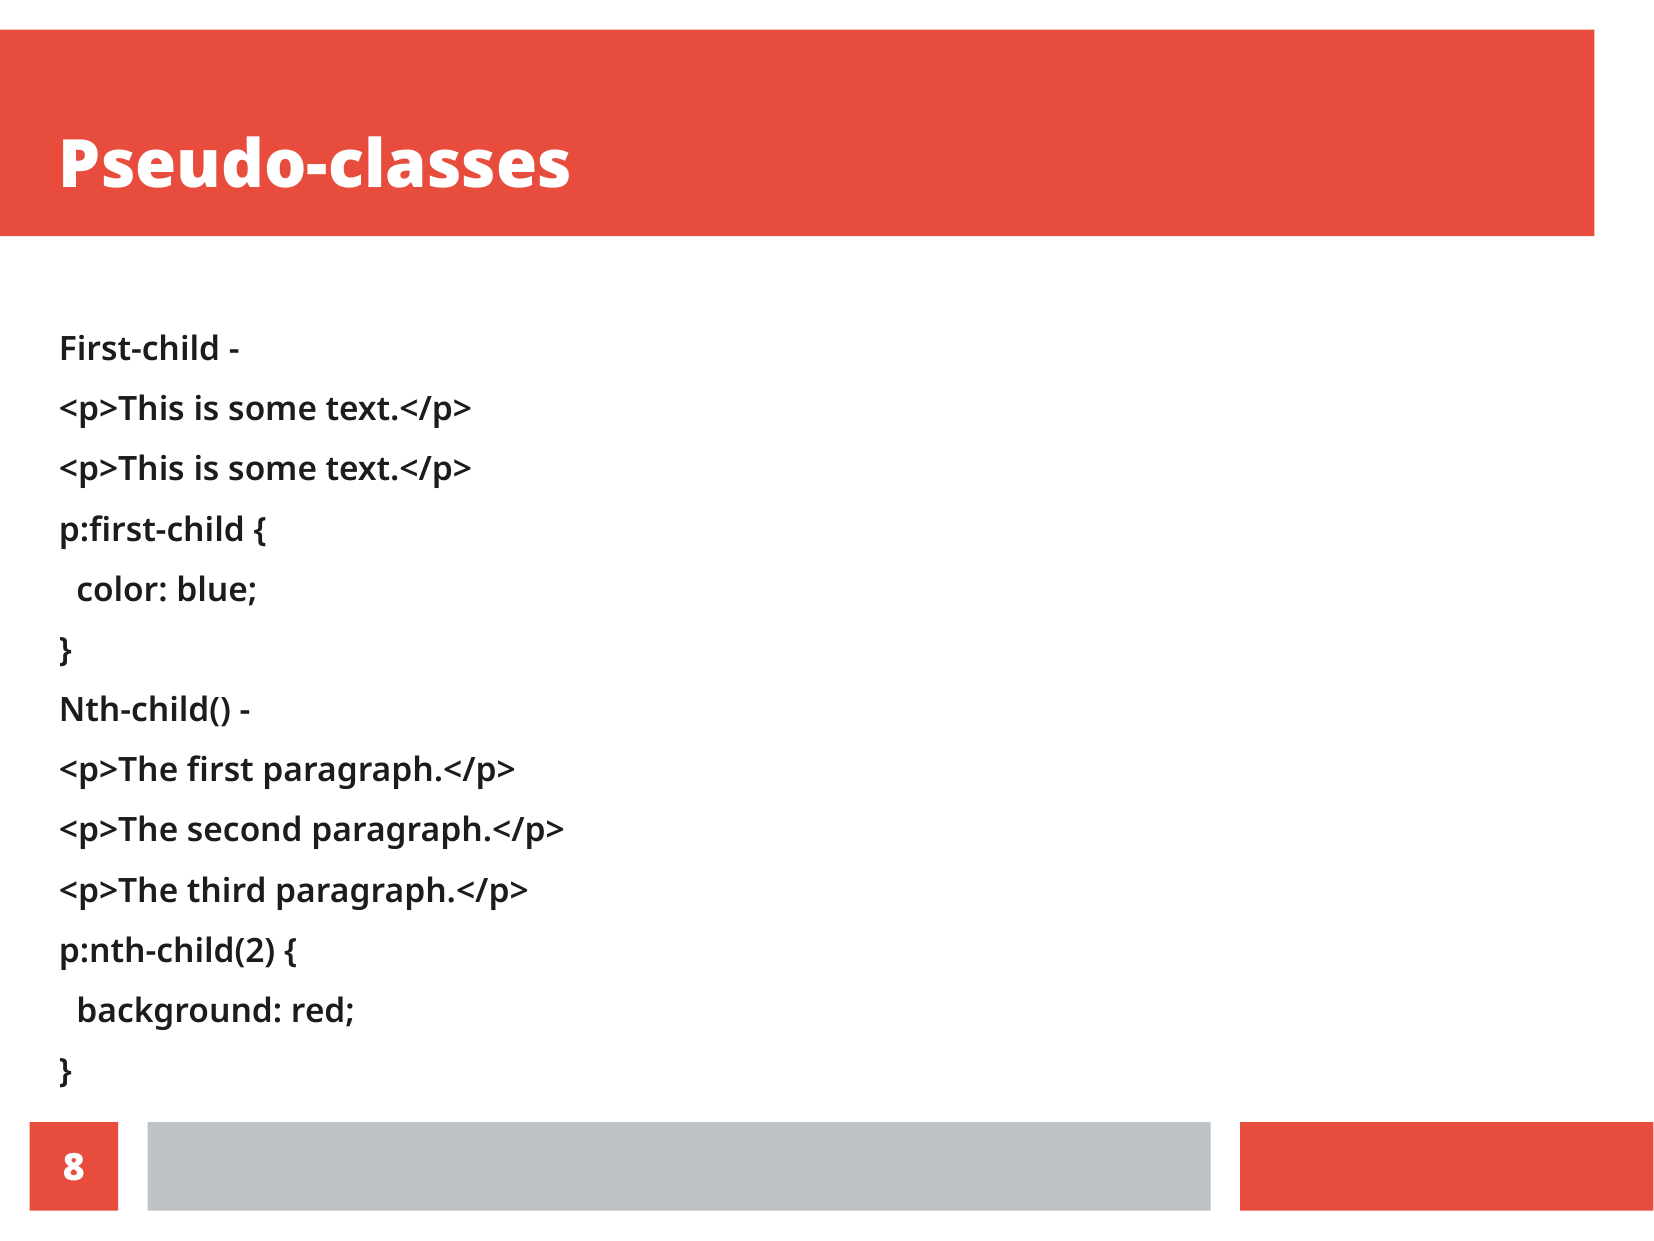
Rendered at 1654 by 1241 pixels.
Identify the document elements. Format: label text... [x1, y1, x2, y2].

list First-child - <p>This is some text.</p> <p>This is some text.</p> p:first-child { color: blue; } Nth-child() - <p>The first paragraph.</p> <p>The second paragraph.</p> <p>The third paragraph.</p> p:nth-child(2) { background: red; } [59, 324, 1565, 1093]
title Pseudo-classes [59, 59, 1595, 207]
